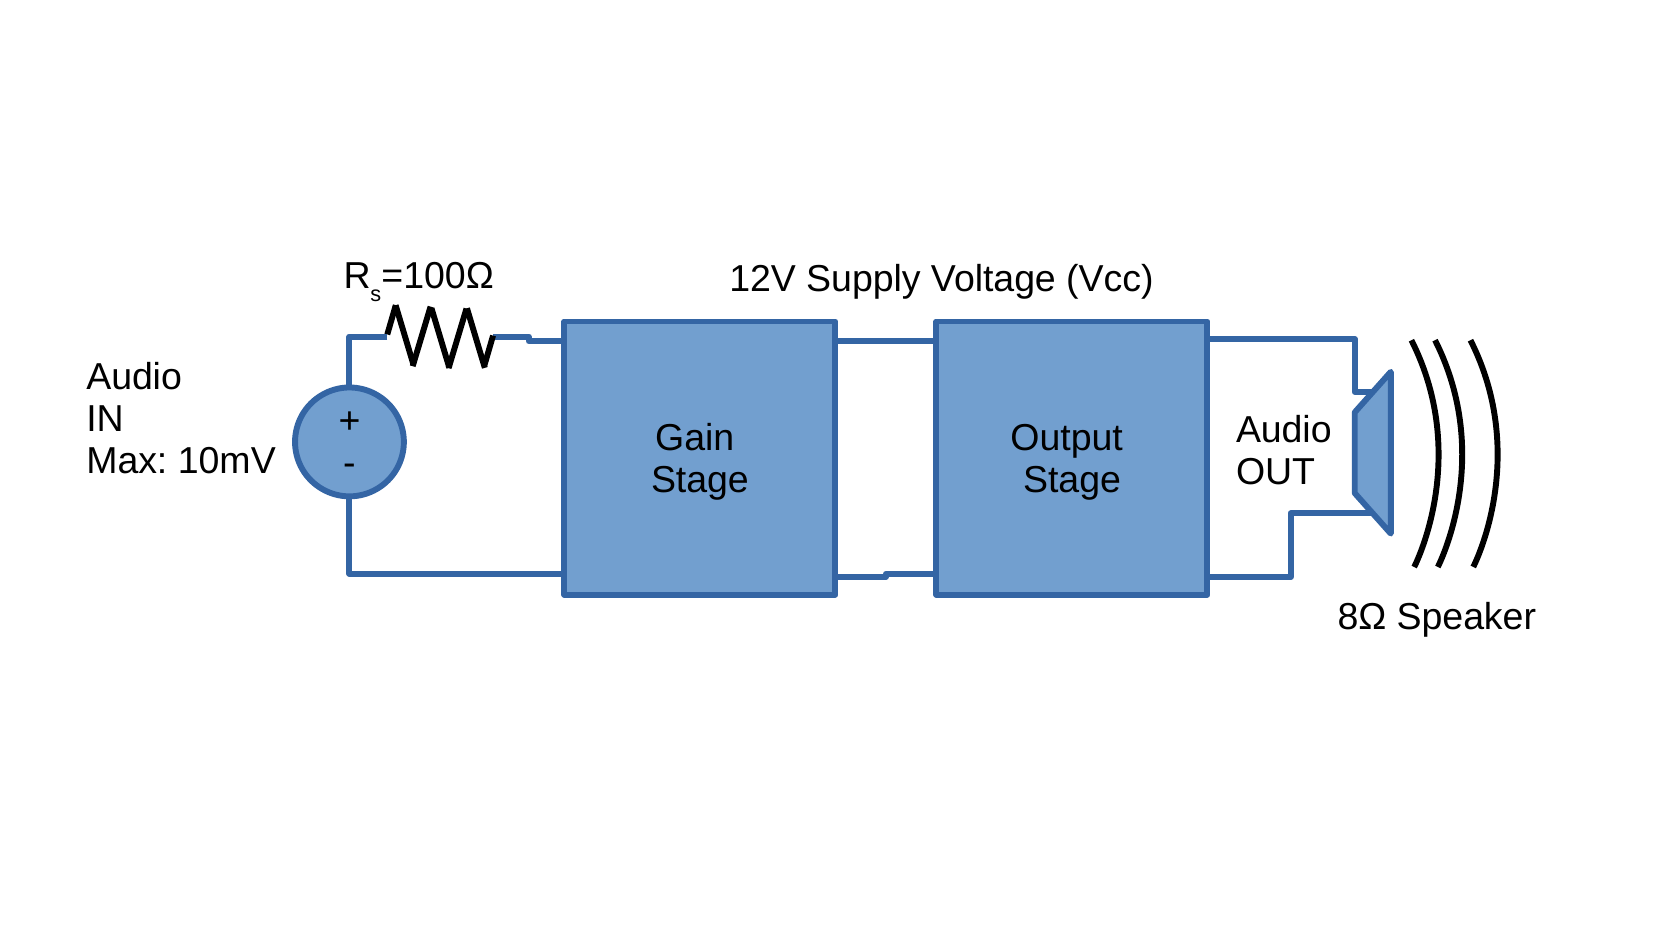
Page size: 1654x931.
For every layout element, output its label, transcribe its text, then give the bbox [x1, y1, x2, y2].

text_box Output Stage [936, 321, 1208, 595]
text_box + - [312, 387, 404, 497]
text_box Audio OUT [1221, 401, 1363, 501]
text_box Audio IN Max: 10mV [71, 347, 312, 489]
text_box 12V Supply Voltage (Vcc) [714, 249, 1169, 307]
text_box Rs=100Ω [328, 247, 509, 314]
text_box 8Ω Speaker [1322, 587, 1552, 645]
text_box Gain Stage [564, 321, 836, 595]
text_box [1354, 371, 1391, 534]
